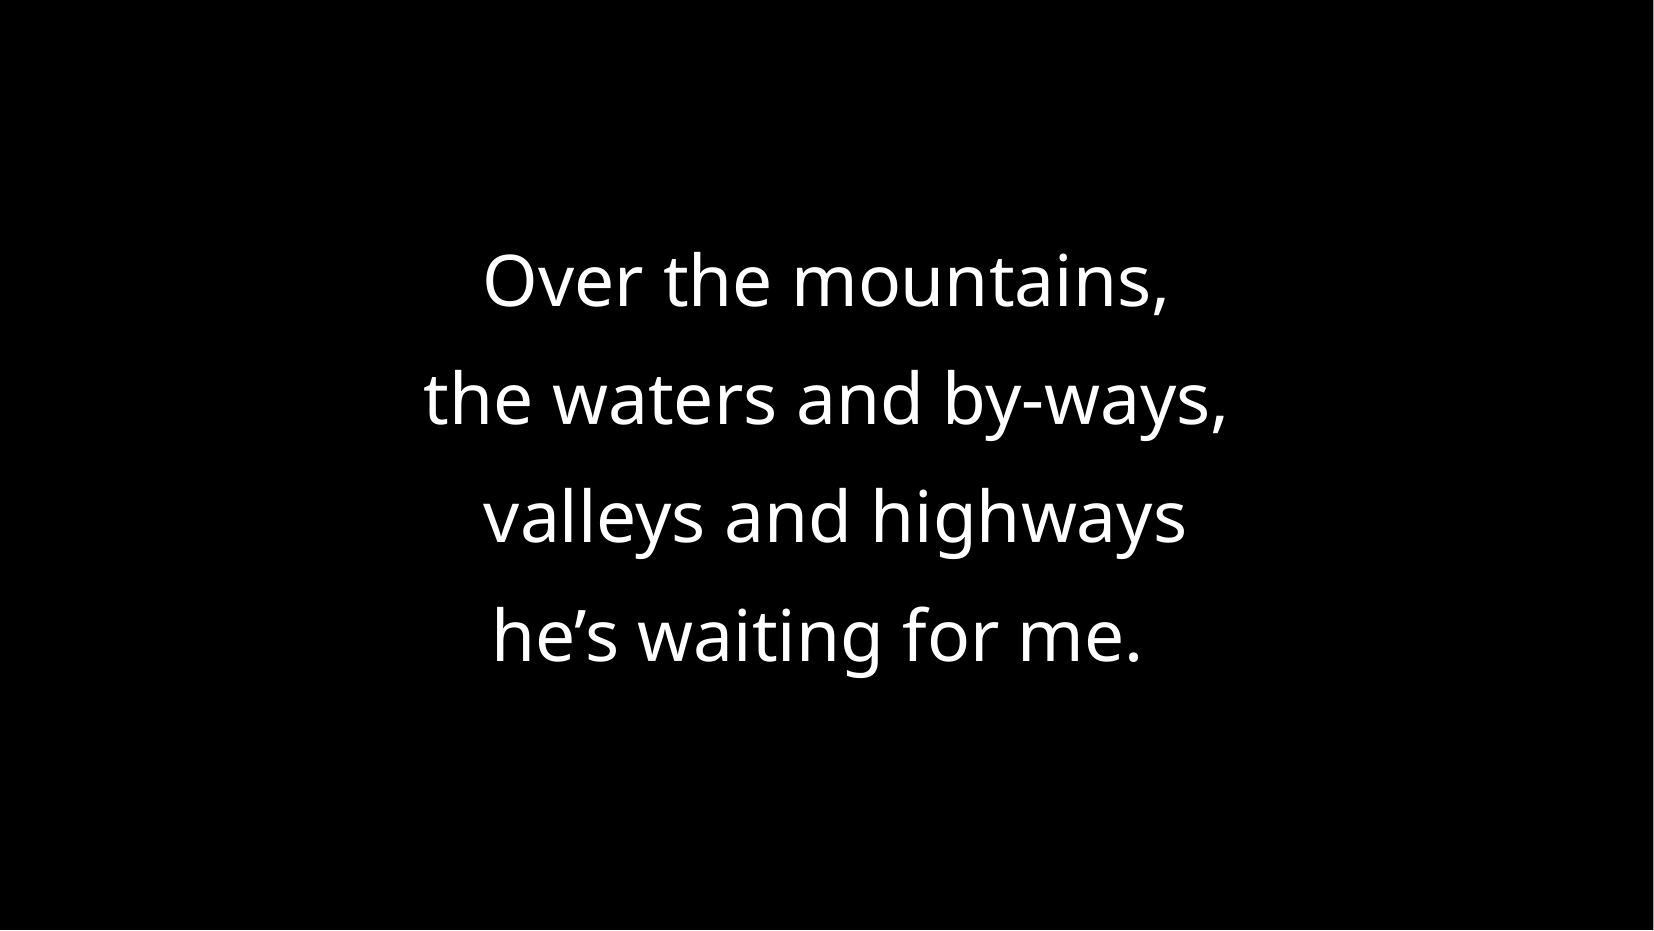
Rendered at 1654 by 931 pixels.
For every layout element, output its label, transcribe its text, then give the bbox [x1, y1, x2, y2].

list Over the mountains, the waters and by-ways, valleys and highways he’s waiting for me. [0, 230, 1654, 770]
